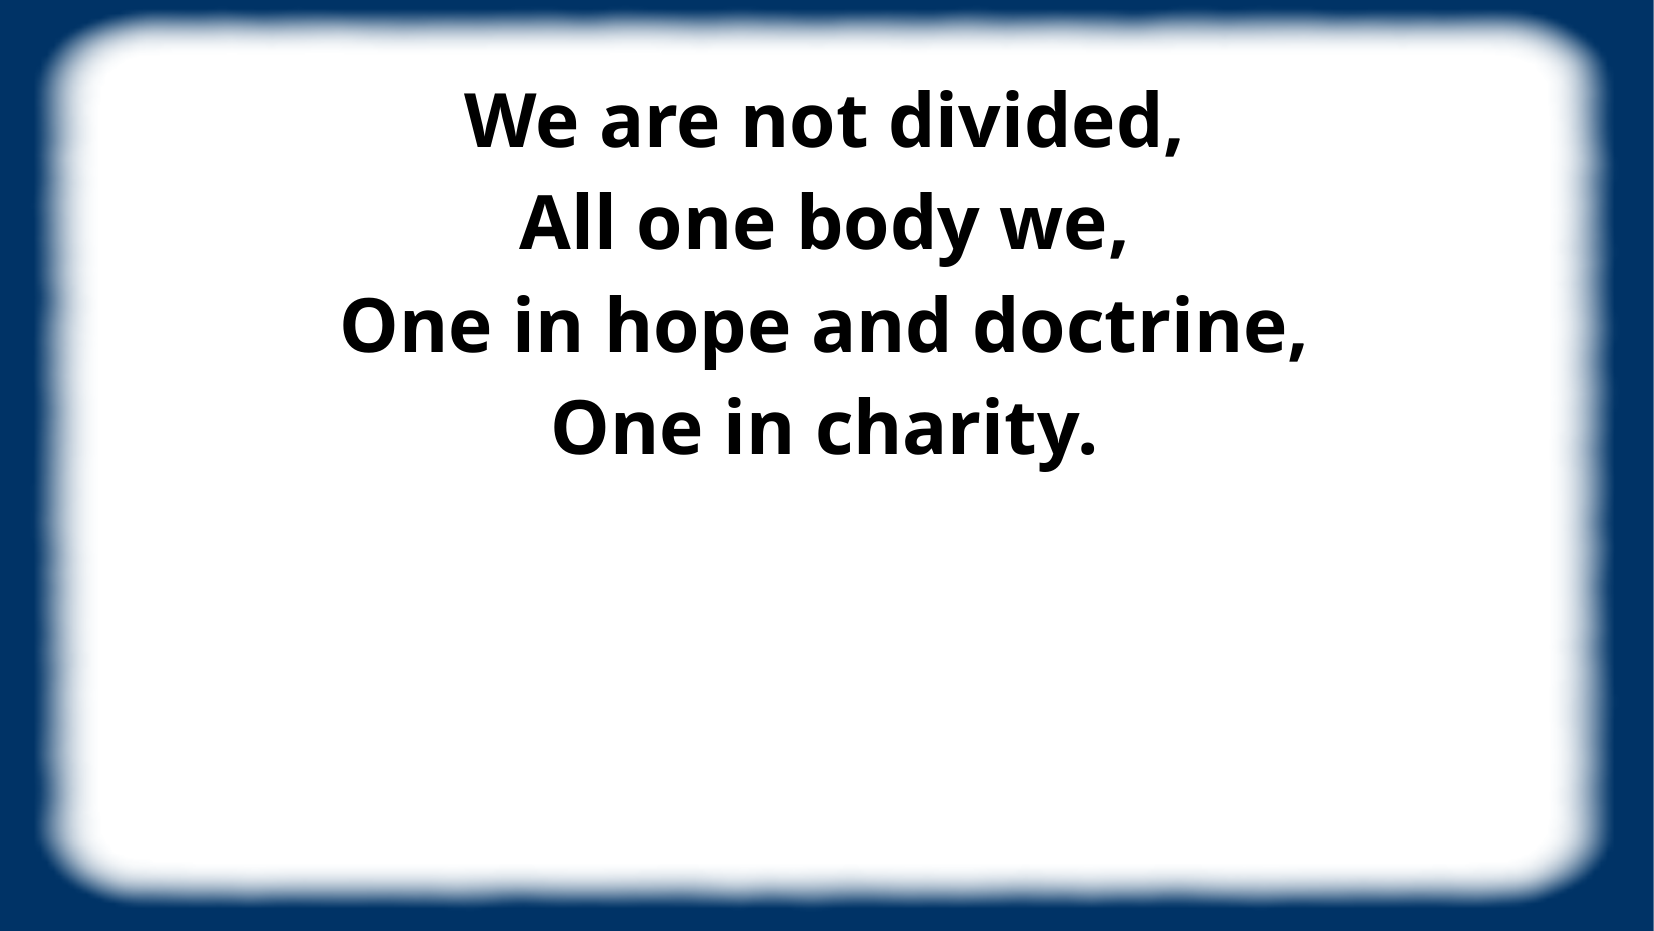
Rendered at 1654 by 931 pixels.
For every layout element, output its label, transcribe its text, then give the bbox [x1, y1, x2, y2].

text_box We are not divided, All one body we, One in hope and doctrine, One in charity. [105, 60, 1546, 473]
picture [0, 0, 1654, 931]
